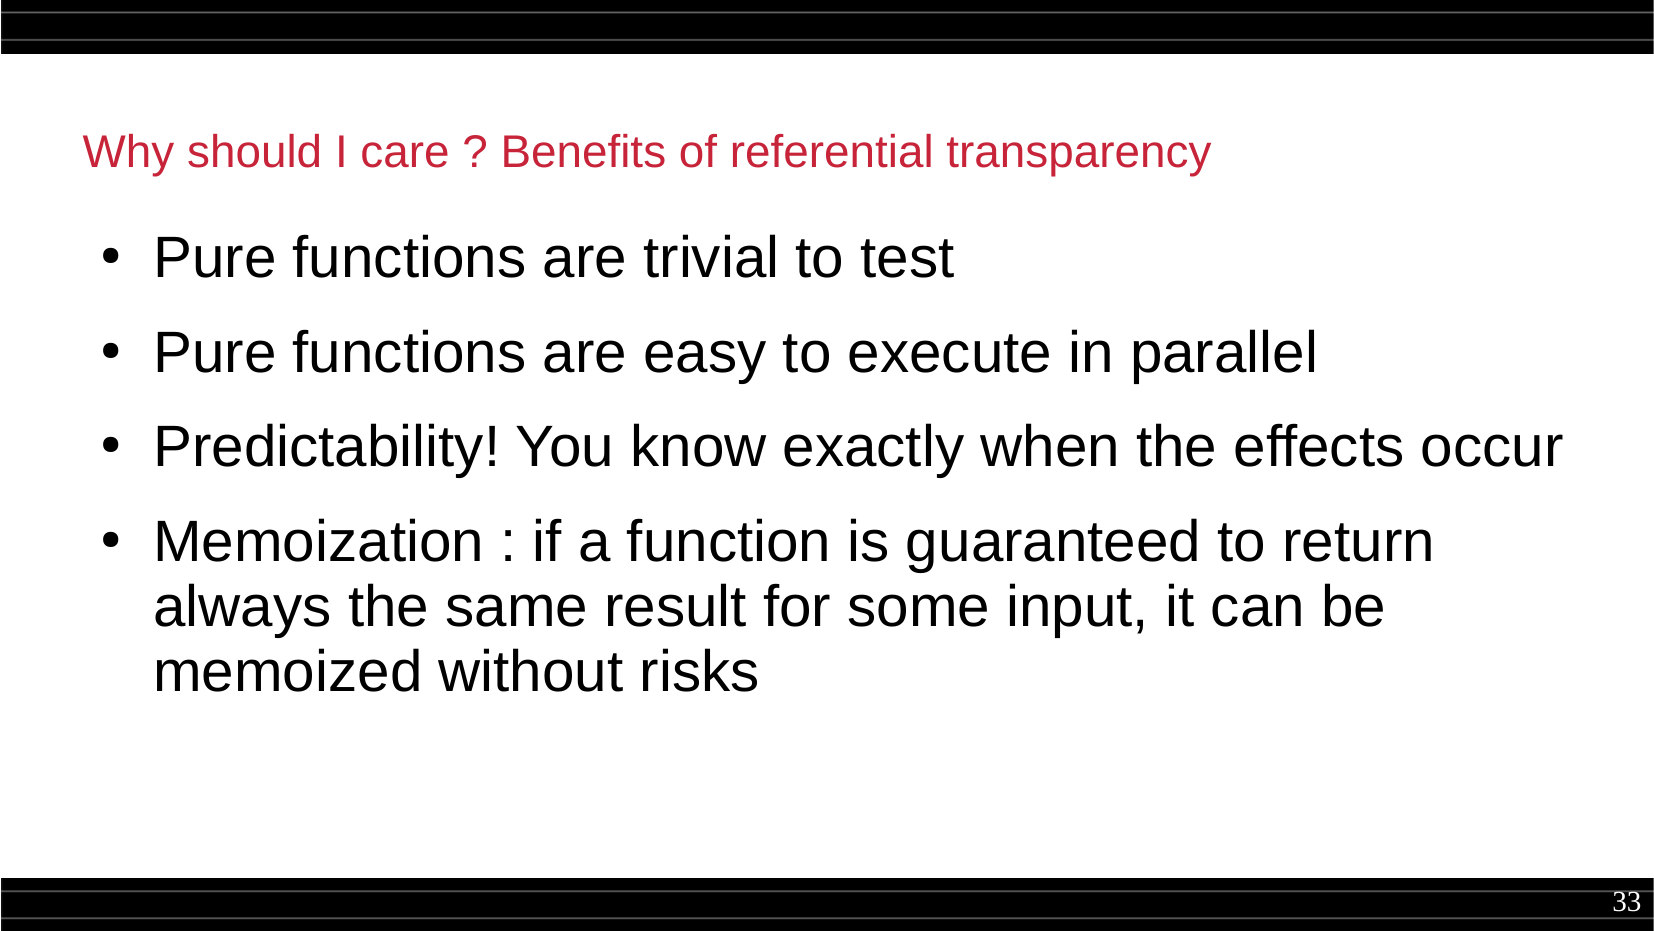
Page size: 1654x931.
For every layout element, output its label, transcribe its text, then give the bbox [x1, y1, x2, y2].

picture [1, 0, 1654, 54]
picture [1, 878, 1654, 931]
title Why should I care ? Benefits of referential transparency [82, 92, 1571, 211]
list Pure functions are trivial to test Pure functions are easy to execute in parallel Predictability! You know exactly when the effects occur Memoization : if a function is guaranteed to return always the same result for some input, it can be memoized without risks [82, 225, 1571, 856]
